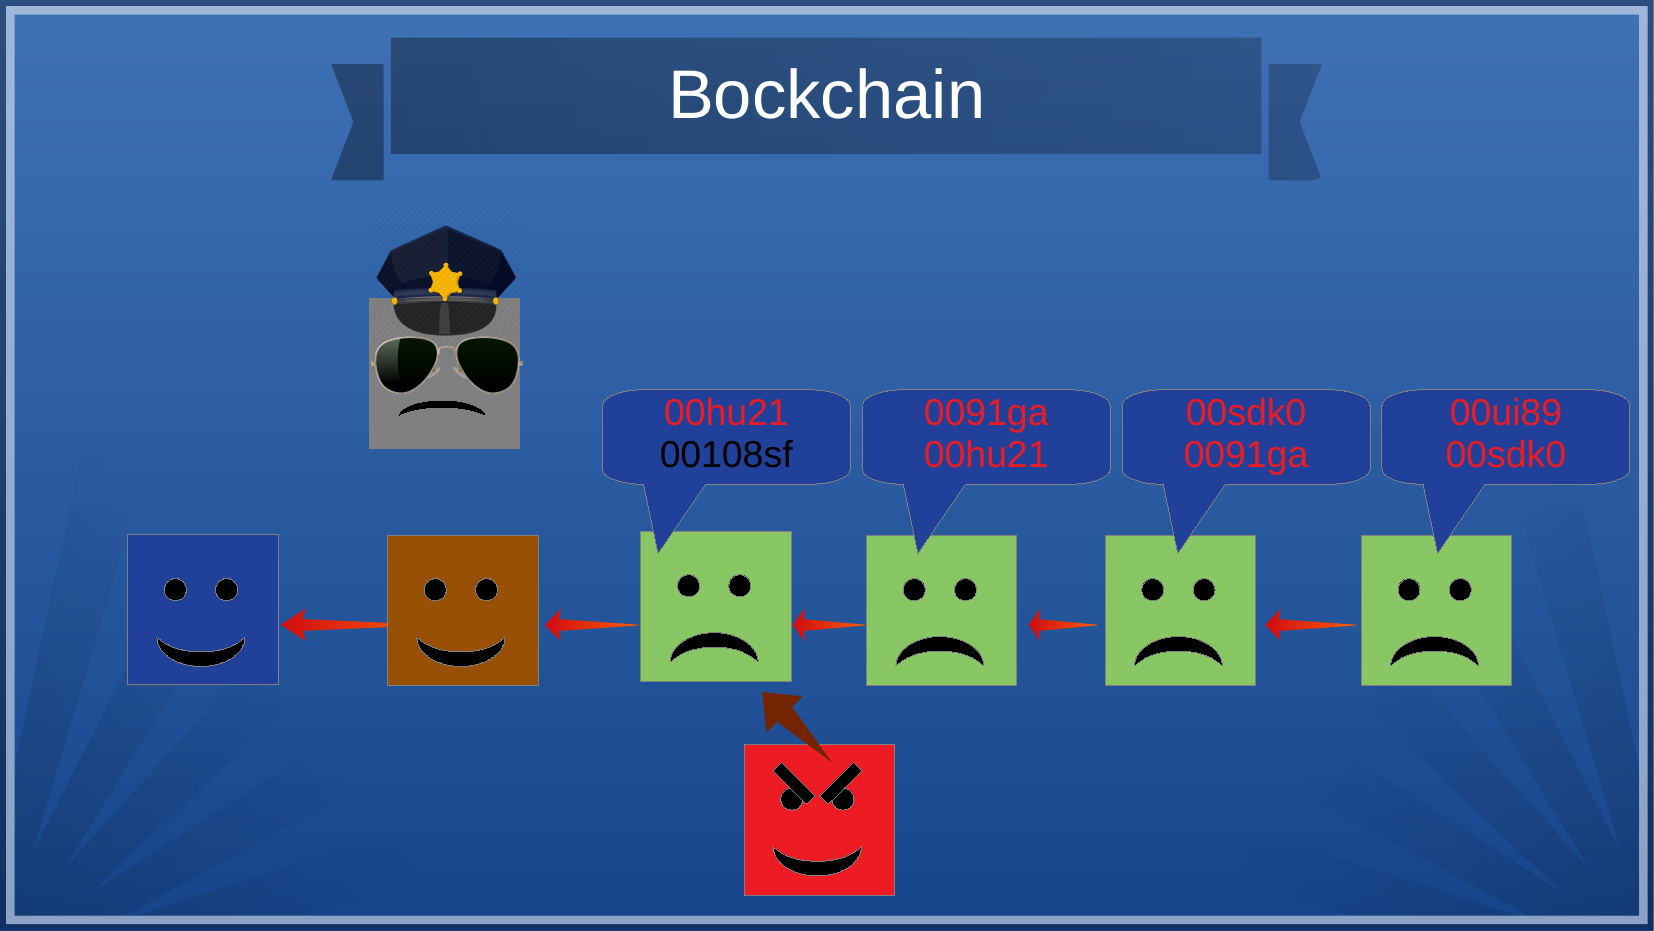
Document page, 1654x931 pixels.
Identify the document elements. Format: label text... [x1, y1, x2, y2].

text_box [1105, 535, 1256, 686]
title Bockchain [389, 35, 1264, 154]
text_box [127, 534, 279, 685]
picture [791, 606, 867, 644]
text_box [744, 744, 895, 896]
text_box 0091ga 00hu21 [862, 389, 1111, 554]
picture [1263, 606, 1359, 644]
picture [362, 203, 532, 426]
picture [744, 673, 851, 781]
text_box [387, 535, 539, 686]
text_box [866, 535, 1017, 686]
text_box 00ui89 00sdk0 [1381, 389, 1630, 554]
picture [543, 606, 641, 644]
text_box [640, 531, 792, 682]
text_box 00sdk0 0091ga [1122, 389, 1371, 554]
text_box [1361, 535, 1512, 686]
picture [279, 606, 387, 644]
text_box [369, 426, 520, 449]
text_box 00hu21 00108sf [602, 389, 851, 554]
picture [1027, 606, 1099, 644]
